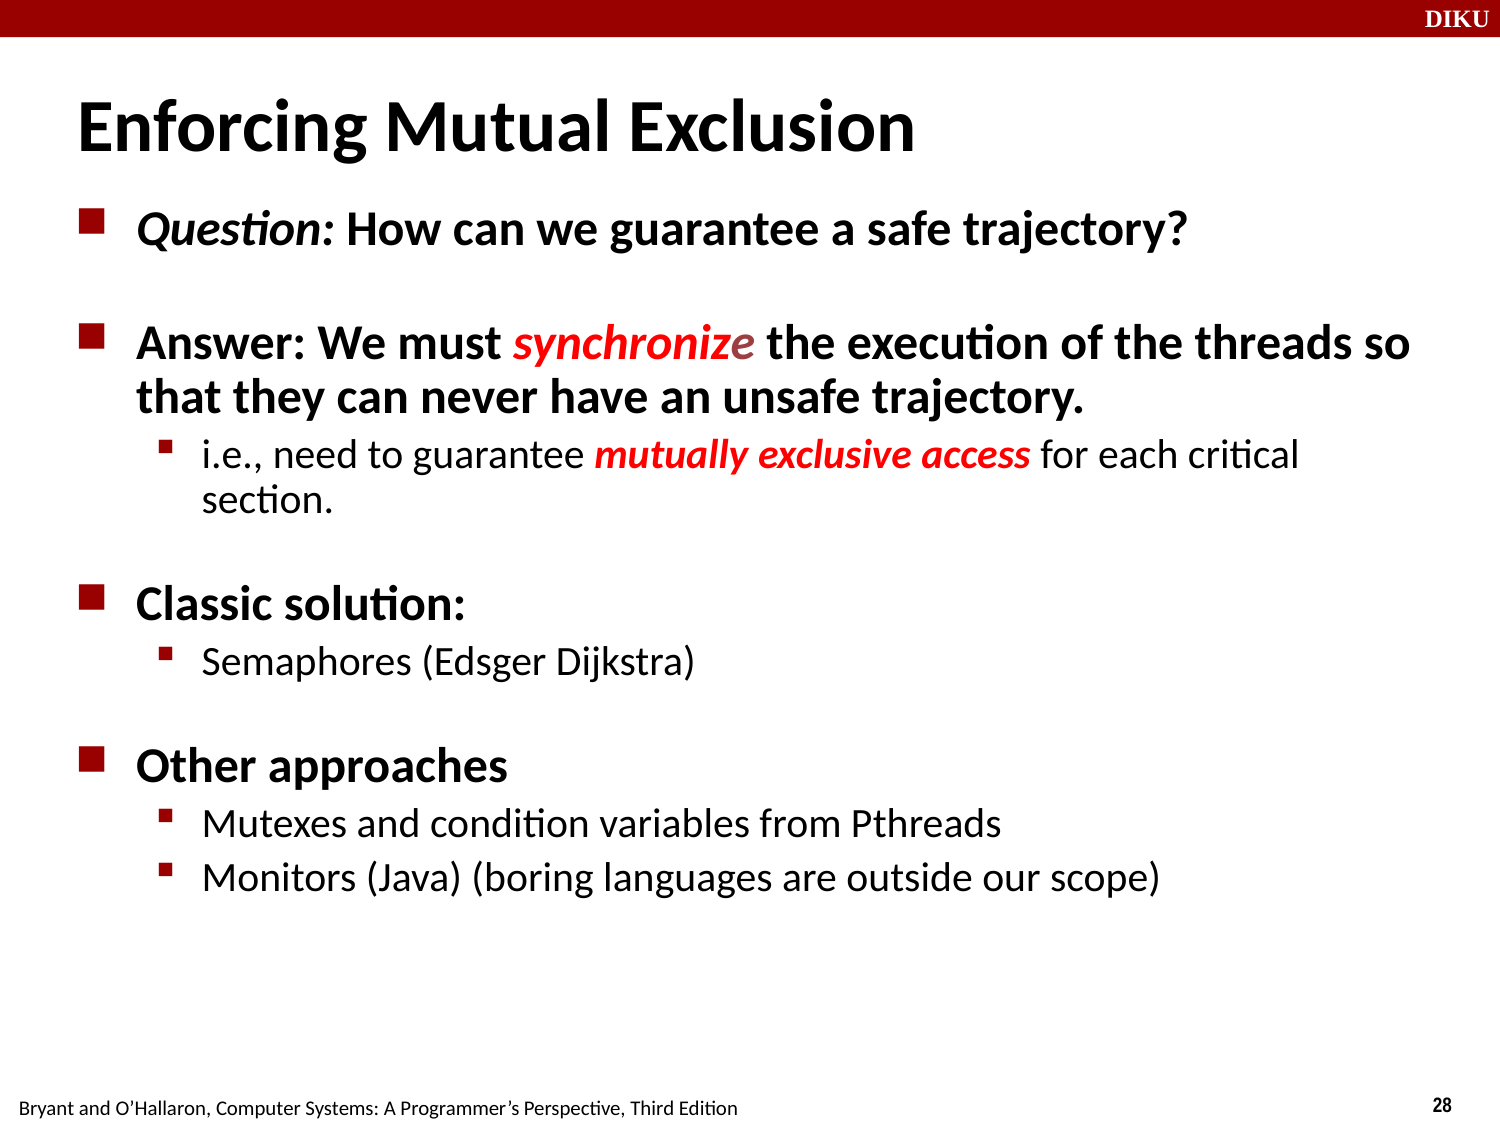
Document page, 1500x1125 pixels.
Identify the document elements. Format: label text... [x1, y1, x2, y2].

text_box Question: How can we guarantee a safe trajectory? Answer: We must synchronize the execution of the threads so that they can never have an unsafe trajectory. i.e., need to guarantee mutually exclusive access for each critical section. Classic solution: Semaphores (Edsger Dijkstra) Other approaches Mutexes and condition variables from Pthreads Monitors (Java) (boring languages are outside our scope) [65, 196, 1450, 1013]
text_box Enforcing Mutual Exclusion [62, 75, 1336, 169]
